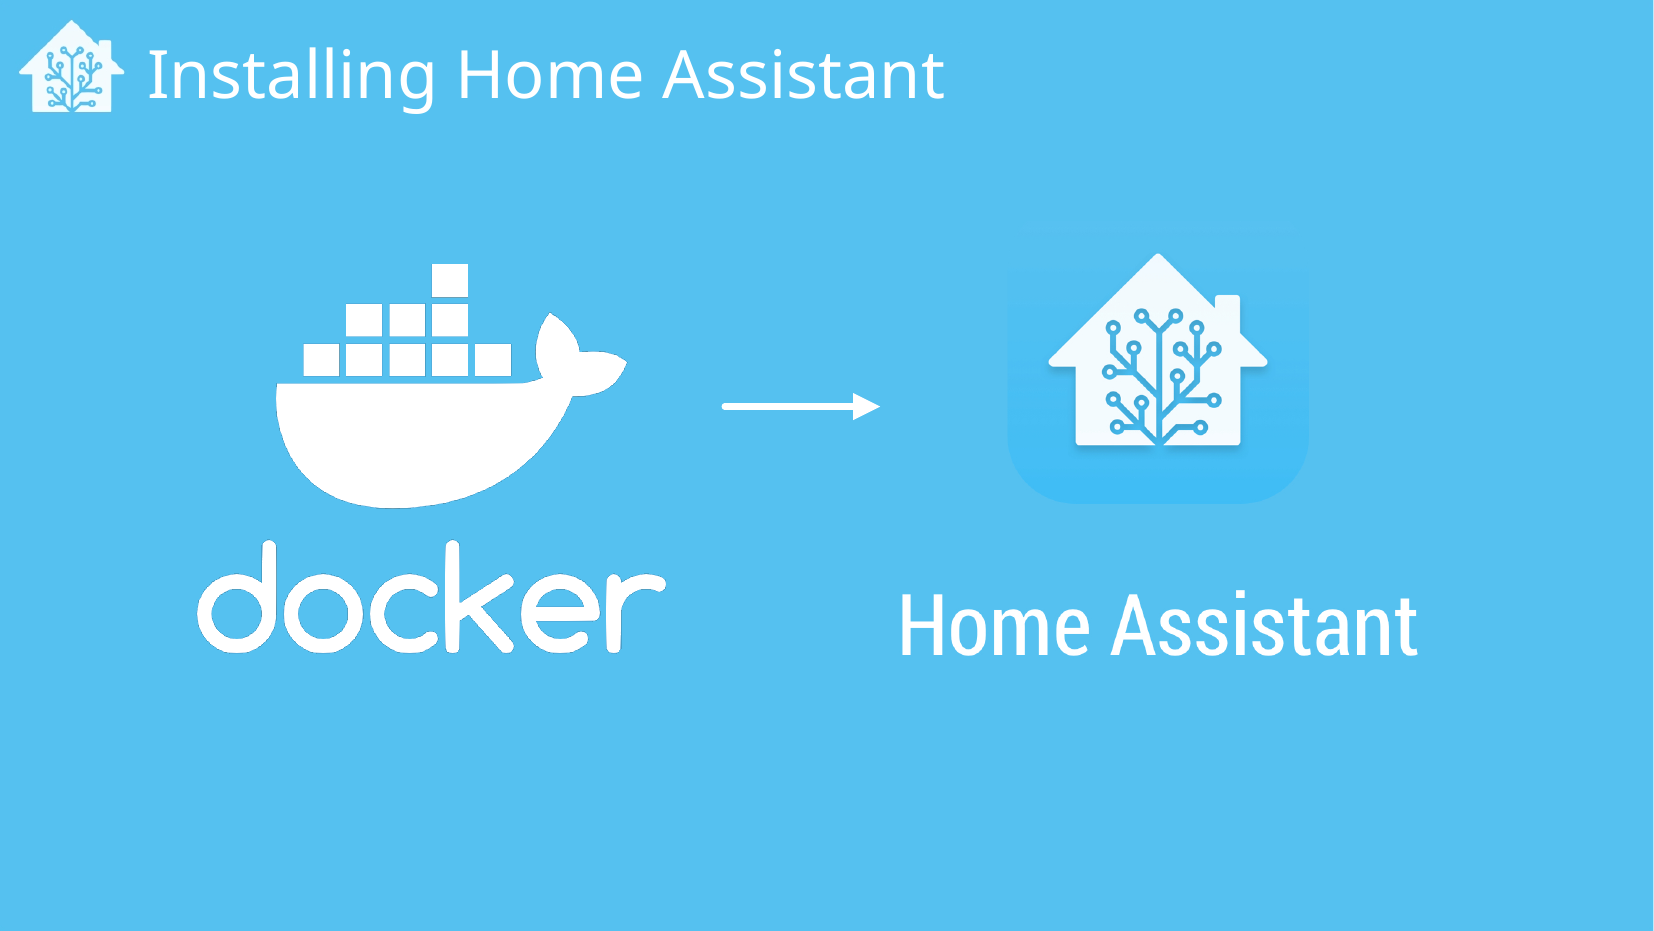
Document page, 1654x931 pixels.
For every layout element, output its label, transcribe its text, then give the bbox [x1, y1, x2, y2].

text_box Installing Home Assistant [132, 19, 1238, 115]
picture [0, 0, 1654, 931]
